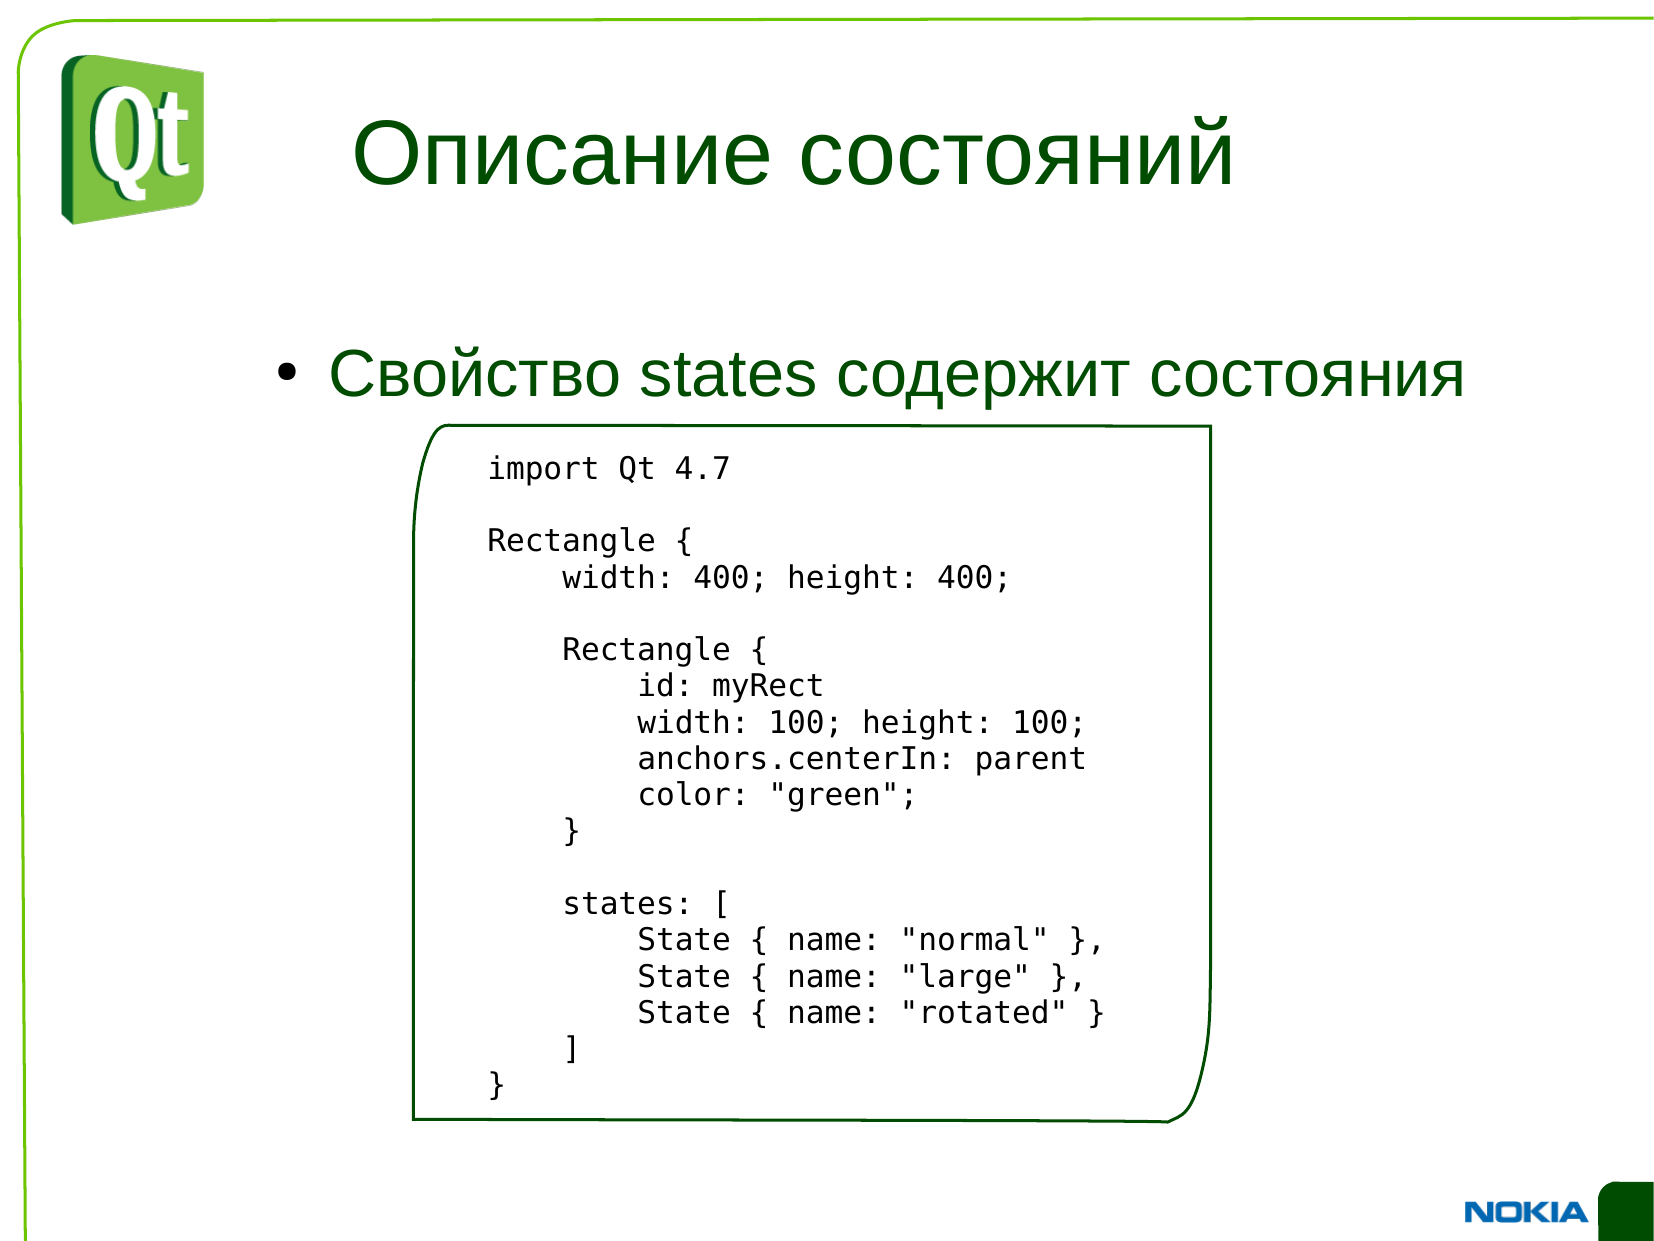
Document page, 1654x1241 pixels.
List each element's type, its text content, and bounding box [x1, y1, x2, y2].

text_box import Qt 4.7 Rectangle { width: 400; height: 400; Rectangle { id: myRect width: 100; height: 100; anchors.centerIn: parent color: "green"; } states: [ State { name: "normal" }, State { name: "large" }, State { name: "rotated" } ] } [472, 442, 1209, 1111]
picture [61, 55, 204, 225]
title Описание состояний [257, 56, 1333, 250]
list Свойство states содержит состояния [257, 336, 1577, 1141]
picture [1465, 1201, 1589, 1223]
text_box import Qt 4.7 Rectangle { width: 400; height: 400; Rectangle { id: myRect width: 100; height: 100; anchors.centerIn: parent color: "green"; } states: [ State { name: "normal" }, State { name: "large" }, State { name: "rotated" } ] } [1189, 442, 1447, 1111]
